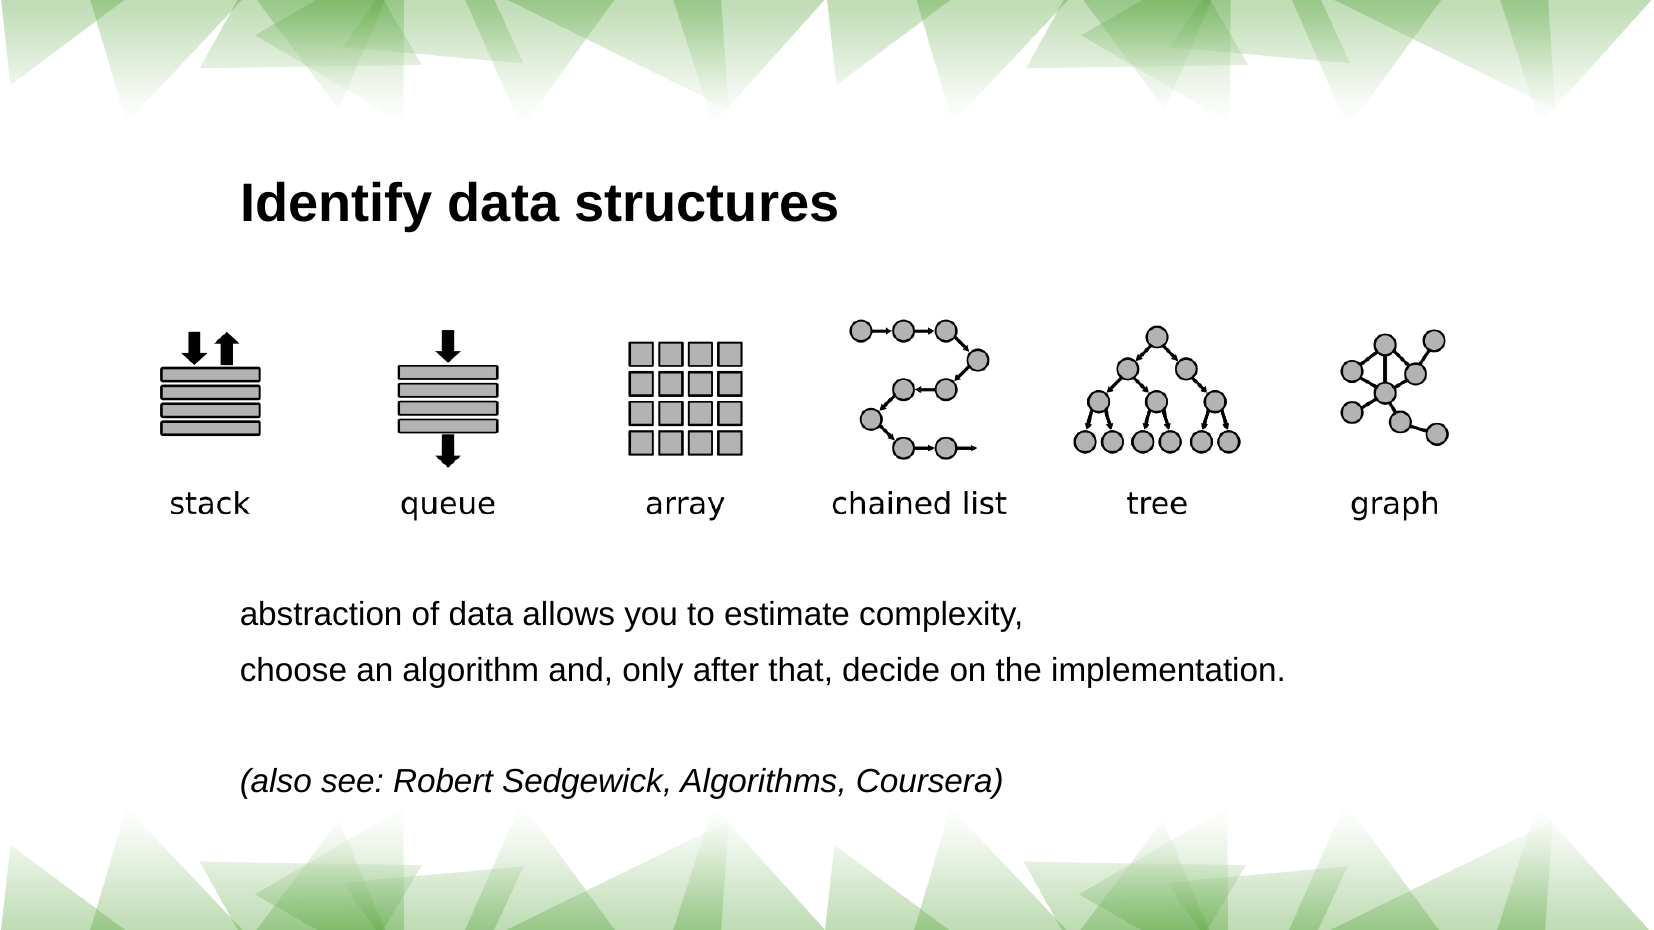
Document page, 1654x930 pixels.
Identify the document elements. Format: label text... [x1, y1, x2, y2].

text_box abstraction of data allows you to estimate complexity, choose an algorithm and, only after that, decide on the implementation. (also see: Robert Sedgewick, Algorithms, Coursera) [225, 586, 1426, 863]
picture [75, 254, 1533, 586]
picture [0, 802, 1651, 930]
title Identify data structures [240, 150, 1107, 254]
picture [0, 0, 1653, 128]
